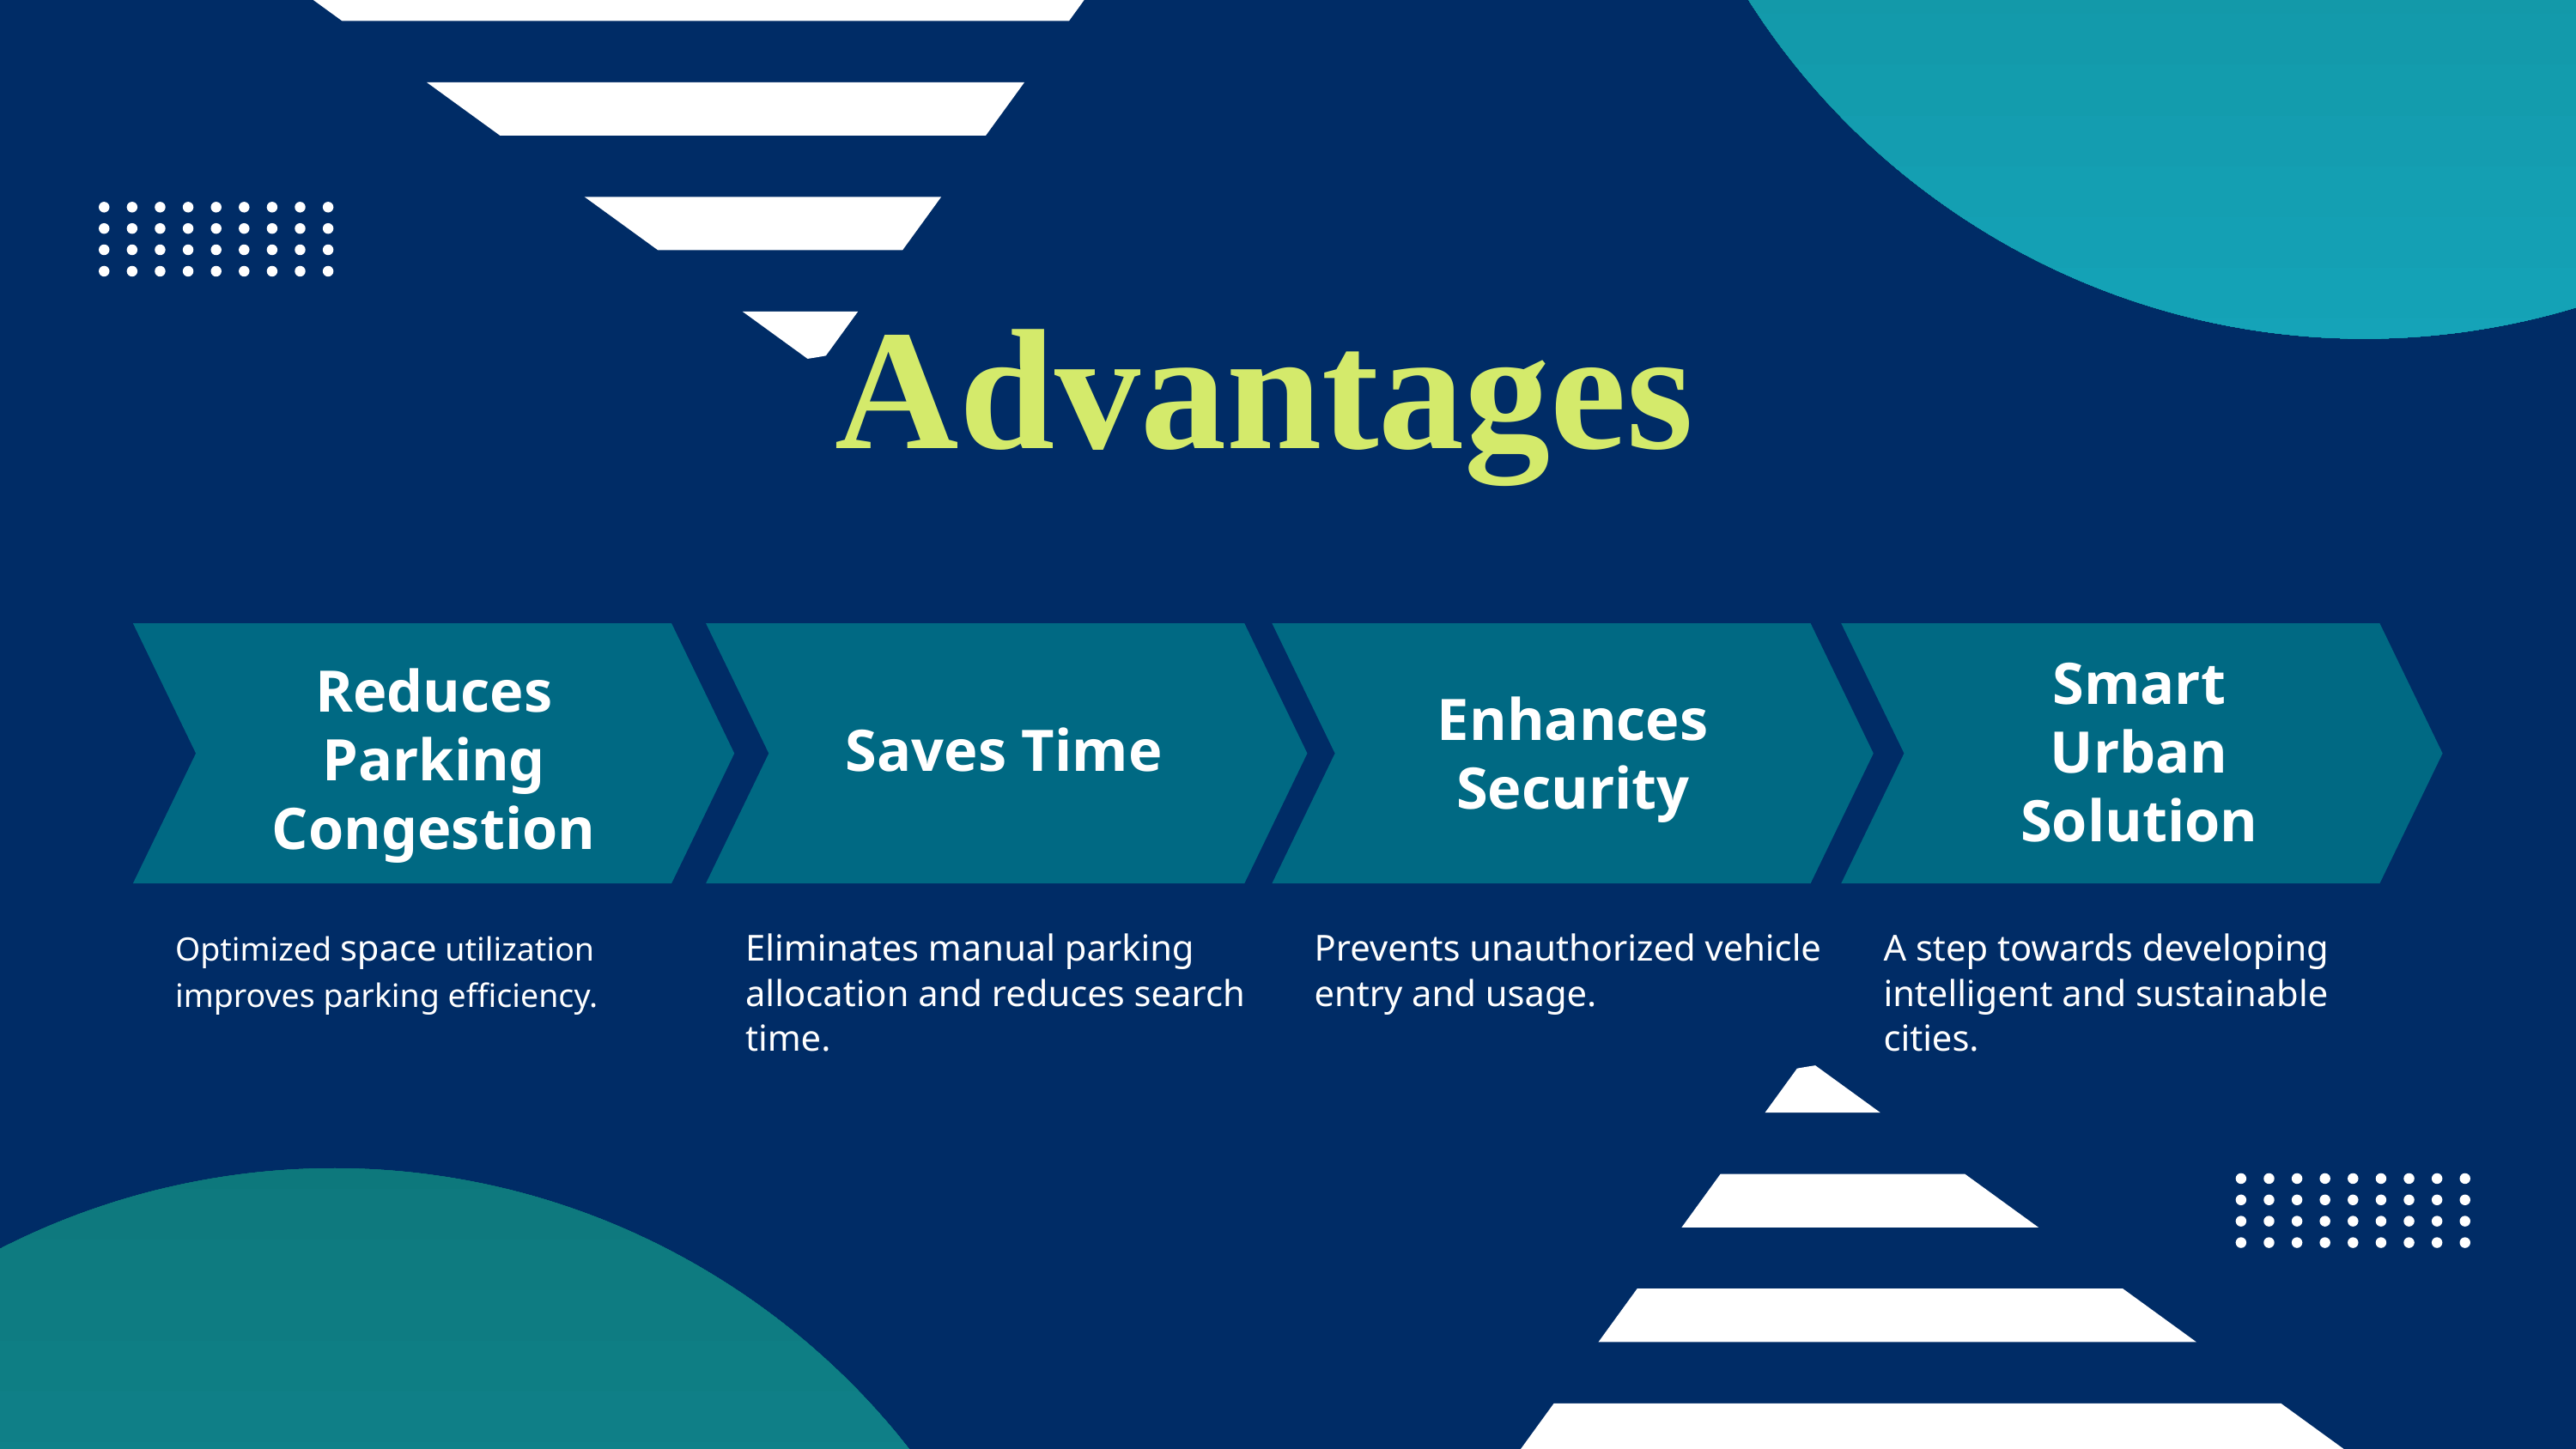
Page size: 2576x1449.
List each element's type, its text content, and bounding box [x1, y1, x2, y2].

text_box [239, 265, 250, 277]
text_box [0, 1167, 909, 1449]
text_box Prevents unauthorized vehicle entry and usage. [1314, 923, 1832, 1098]
text_box Reduces Parking Congestion [254, 654, 613, 923]
text_box [266, 244, 278, 256]
text_box [2403, 1237, 2415, 1248]
text_box [2319, 1237, 2330, 1248]
text_box [295, 244, 306, 256]
text_box [155, 244, 166, 256]
text_box [182, 244, 194, 256]
text_box [1748, 0, 2576, 339]
text_box [2375, 1237, 2387, 1248]
text_box [239, 202, 250, 213]
text_box [2431, 1173, 2443, 1185]
text_box [155, 202, 166, 213]
text_box [295, 202, 306, 213]
text_box [2291, 1216, 2303, 1227]
text_box [2263, 1173, 2275, 1185]
text_box [2291, 1173, 2303, 1185]
text_box [2348, 1173, 2359, 1185]
text_box [126, 244, 138, 256]
text_box [2319, 1173, 2330, 1185]
text_box Optimized space utilization improves parking efficiency. [175, 923, 693, 1098]
text_box [2431, 1194, 2443, 1206]
text_box [2403, 1194, 2415, 1206]
text_box [295, 222, 306, 234]
text_box [239, 222, 250, 234]
text_box Eliminates manual parking allocation and reduces search time. [745, 923, 1263, 1143]
text_box [2263, 1237, 2275, 1248]
text_box [706, 623, 1308, 884]
text_box [2459, 1173, 2470, 1185]
text_box [2459, 1194, 2470, 1206]
text_box Smart Urban Solution [1959, 647, 2318, 923]
text_box [2375, 1216, 2387, 1227]
text_box [210, 222, 222, 234]
text_box [99, 244, 110, 256]
text_box [2375, 1173, 2387, 1185]
text_box [182, 265, 194, 277]
text_box [2263, 1216, 2275, 1227]
text_box A step towards developing intelligent and sustainable cities. [1883, 923, 2401, 1143]
text_box [2459, 1216, 2470, 1227]
text_box [2235, 1194, 2247, 1206]
text_box [2235, 1237, 2247, 1248]
text_box Saves Time [824, 737, 1183, 867]
text_box Enhances Security [1394, 683, 1753, 906]
text_box [2263, 1194, 2275, 1206]
text_box [182, 202, 194, 213]
text_box [266, 265, 278, 277]
text_box [2235, 1216, 2247, 1227]
text_box [1841, 623, 2443, 884]
text_box [210, 202, 222, 213]
text_box [322, 244, 334, 256]
text_box [2348, 1237, 2359, 1248]
text_box Advantages [1485, 454, 1530, 477]
text_box [322, 265, 334, 277]
text_box [313, 0, 1084, 367]
text_box [99, 202, 110, 213]
text_box [239, 244, 250, 256]
text_box Advantages [249, 276, 2311, 483]
text_box [2291, 1237, 2303, 1248]
text_box [2375, 1194, 2387, 1206]
text_box [2319, 1216, 2330, 1227]
text_box [2319, 1194, 2330, 1206]
text_box [126, 222, 138, 234]
text_box [210, 265, 222, 277]
text_box [2459, 1237, 2470, 1248]
text_box [2291, 1194, 2303, 1206]
text_box [155, 222, 166, 234]
text_box [182, 222, 194, 234]
text_box [2348, 1194, 2359, 1206]
text_box [2235, 1173, 2247, 1185]
text_box [2403, 1173, 2415, 1185]
text_box [266, 222, 278, 234]
text_box [2431, 1237, 2443, 1248]
text_box [322, 222, 334, 234]
text_box [1521, 1058, 2344, 1449]
text_box [126, 202, 138, 213]
text_box [2348, 1216, 2359, 1227]
text_box [132, 623, 735, 884]
text_box [99, 265, 110, 277]
text_box [266, 202, 278, 213]
text_box [2431, 1216, 2443, 1227]
text_box [1272, 623, 1874, 884]
text_box [99, 222, 110, 234]
text_box [2403, 1216, 2415, 1227]
text_box [210, 244, 222, 256]
text_box [322, 202, 334, 213]
text_box Advantages [1494, 376, 1517, 414]
text_box [126, 265, 138, 277]
text_box [295, 265, 306, 277]
text_box [155, 265, 166, 277]
